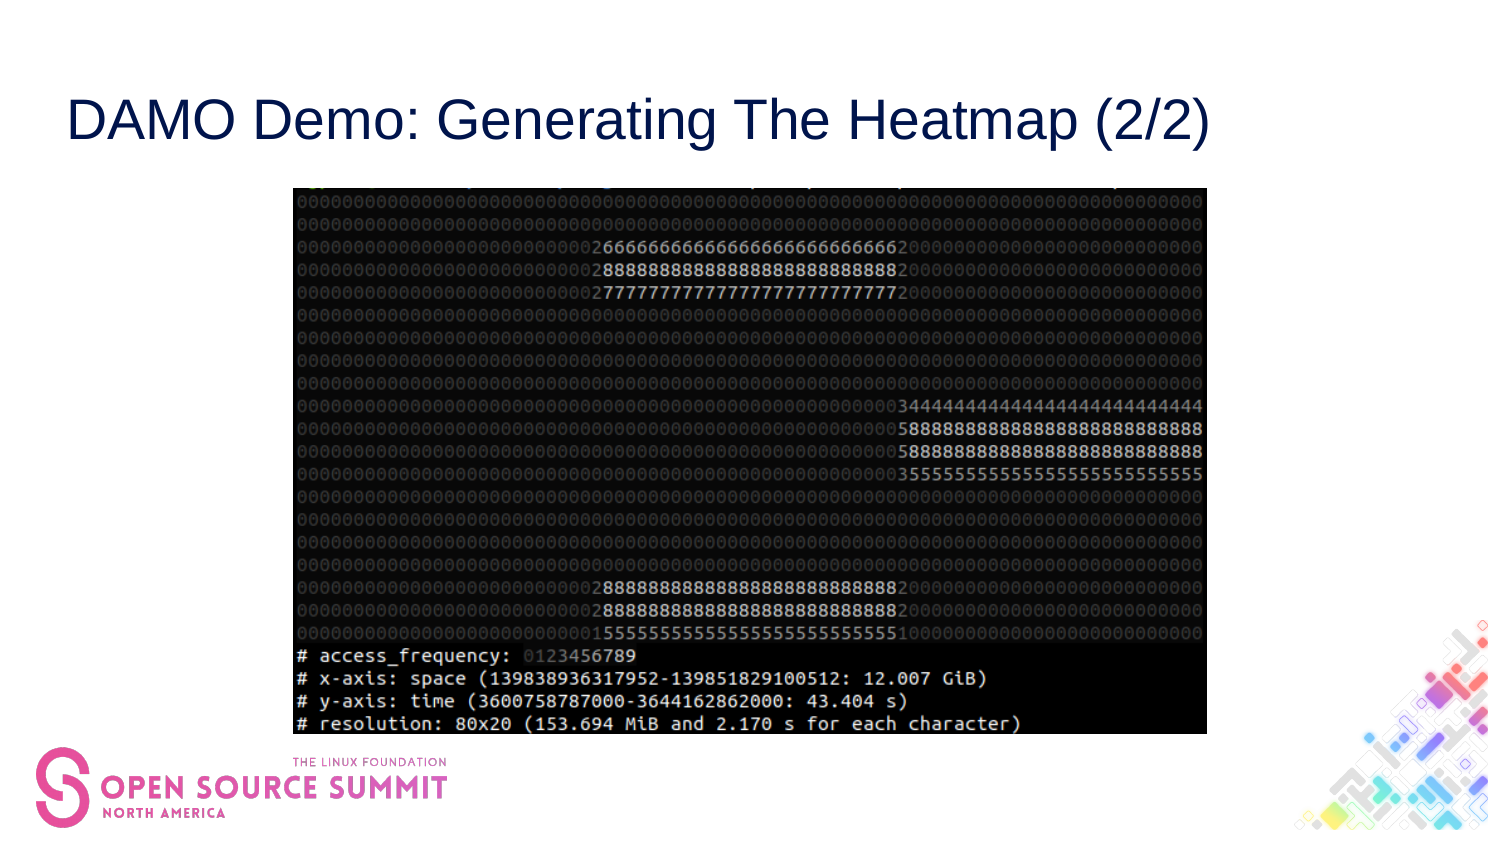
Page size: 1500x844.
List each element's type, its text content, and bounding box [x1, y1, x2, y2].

picture [1294, 620, 1488, 830]
picture [293, 188, 1207, 734]
picture [36, 747, 447, 828]
title DAMO Demo: Generating The Heatmap (2/2) [51, 72, 1449, 167]
